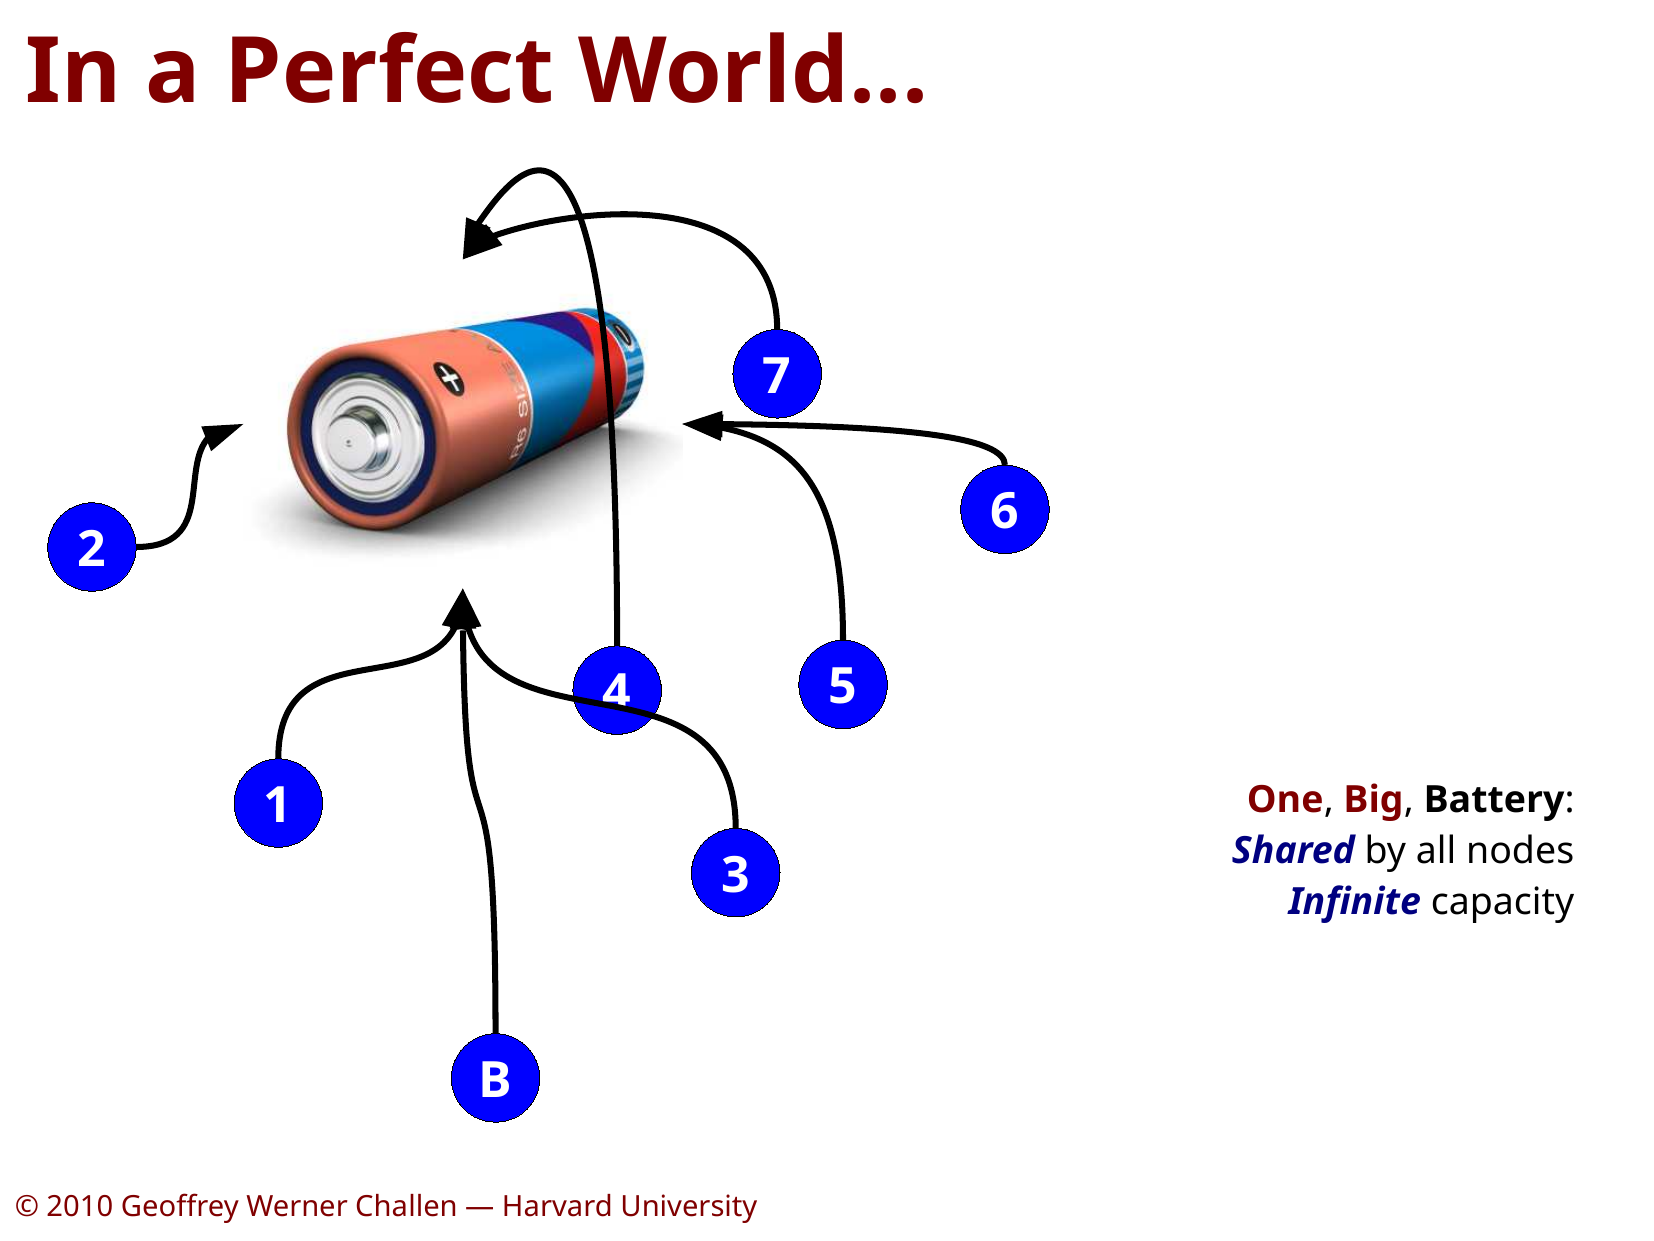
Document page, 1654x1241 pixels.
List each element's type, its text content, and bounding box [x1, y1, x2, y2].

picture [243, 259, 613, 589]
text_box B [451, 1033, 540, 1123]
text_box 4 [610, 683, 618, 696]
text_box 4 [574, 703, 651, 735]
text_box 6 [960, 465, 1050, 554]
picture [595, 259, 683, 589]
text_box 5 [798, 640, 888, 729]
text_box 2 [47, 502, 137, 592]
text_box 7 [732, 329, 822, 419]
text_box 4 [572, 646, 662, 713]
text_box 3 [691, 828, 781, 917]
text_box One, Big, Battery: Shared by all nodes Infinite capacity [853, 765, 1590, 958]
text_box 1 [234, 758, 323, 848]
title In a Perfect World... [25, 0, 1438, 142]
